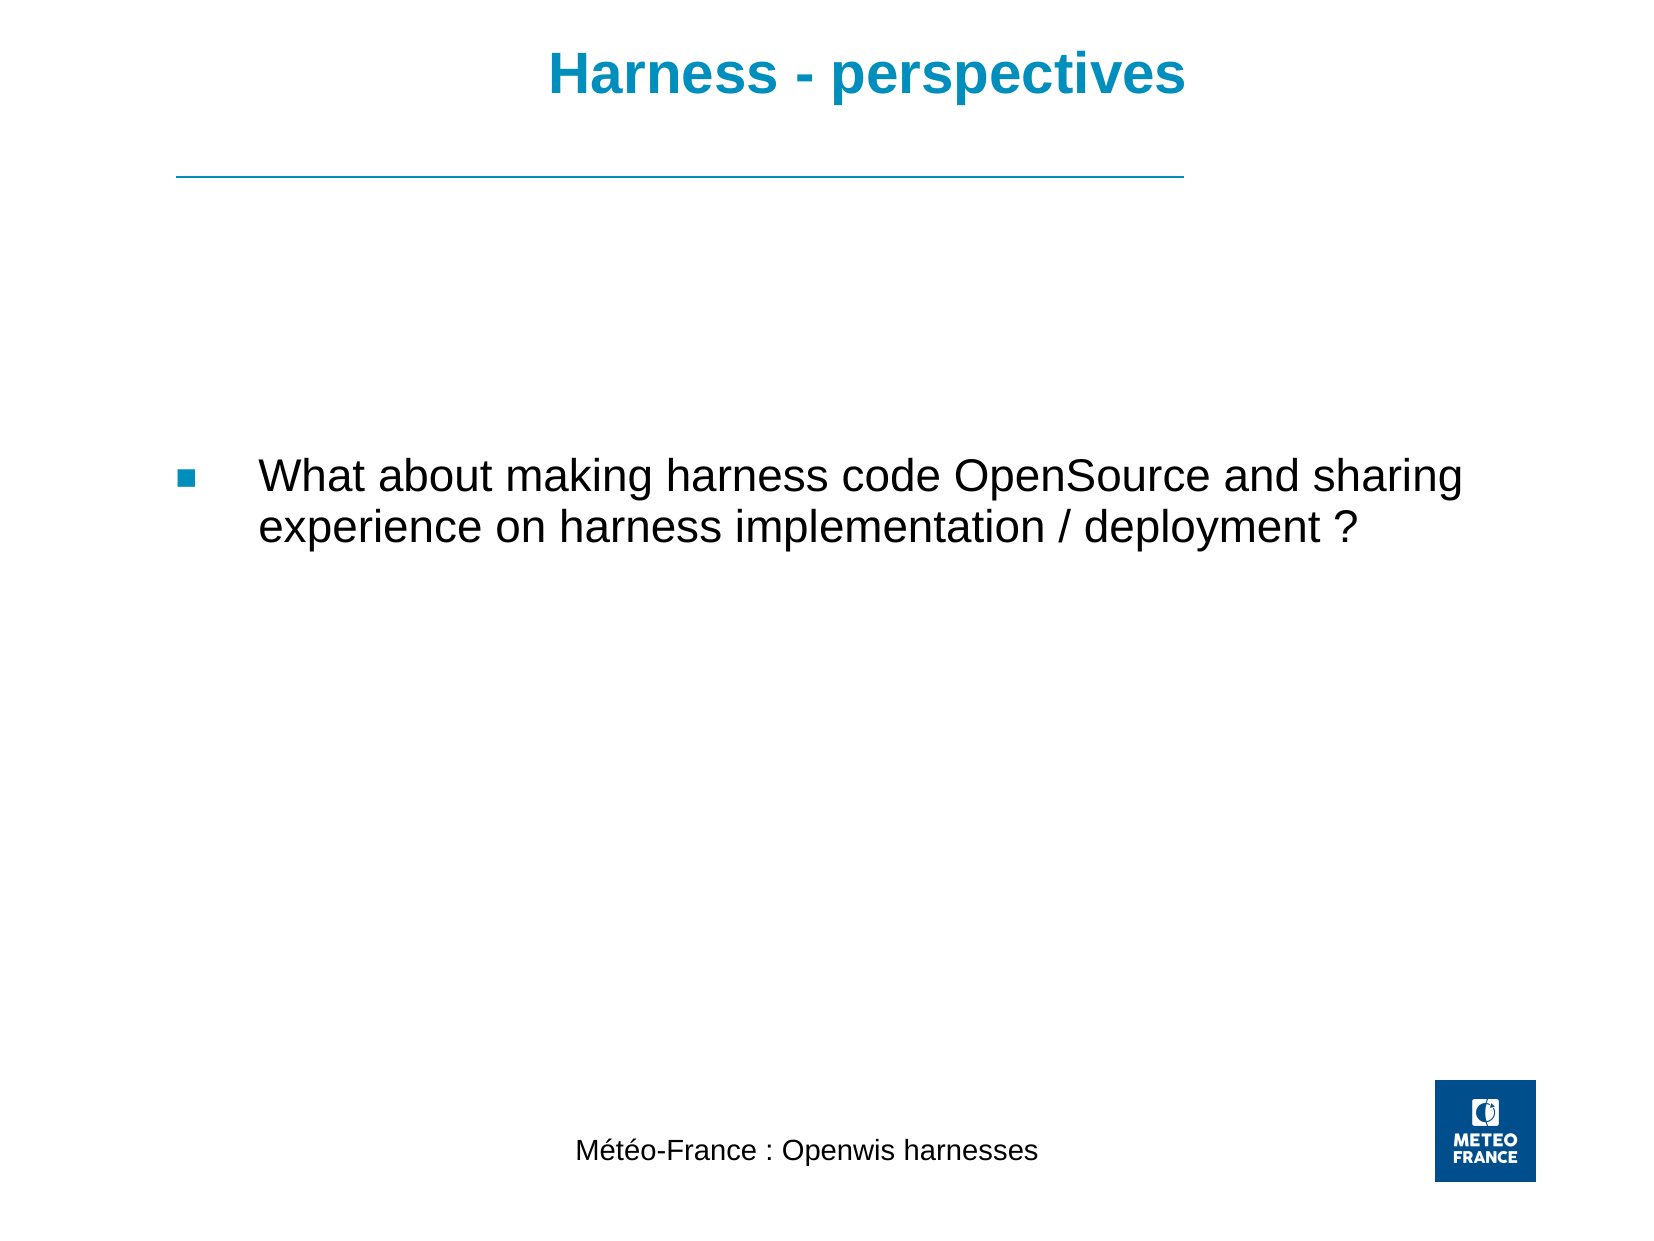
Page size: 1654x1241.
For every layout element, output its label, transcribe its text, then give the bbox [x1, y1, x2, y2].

picture [1435, 1080, 1536, 1182]
title Harness - perspectives [129, 8, 1609, 139]
list What about making harness code OpenSource and sharing experience on harness implementation / deployment ? [157, 235, 1571, 1010]
